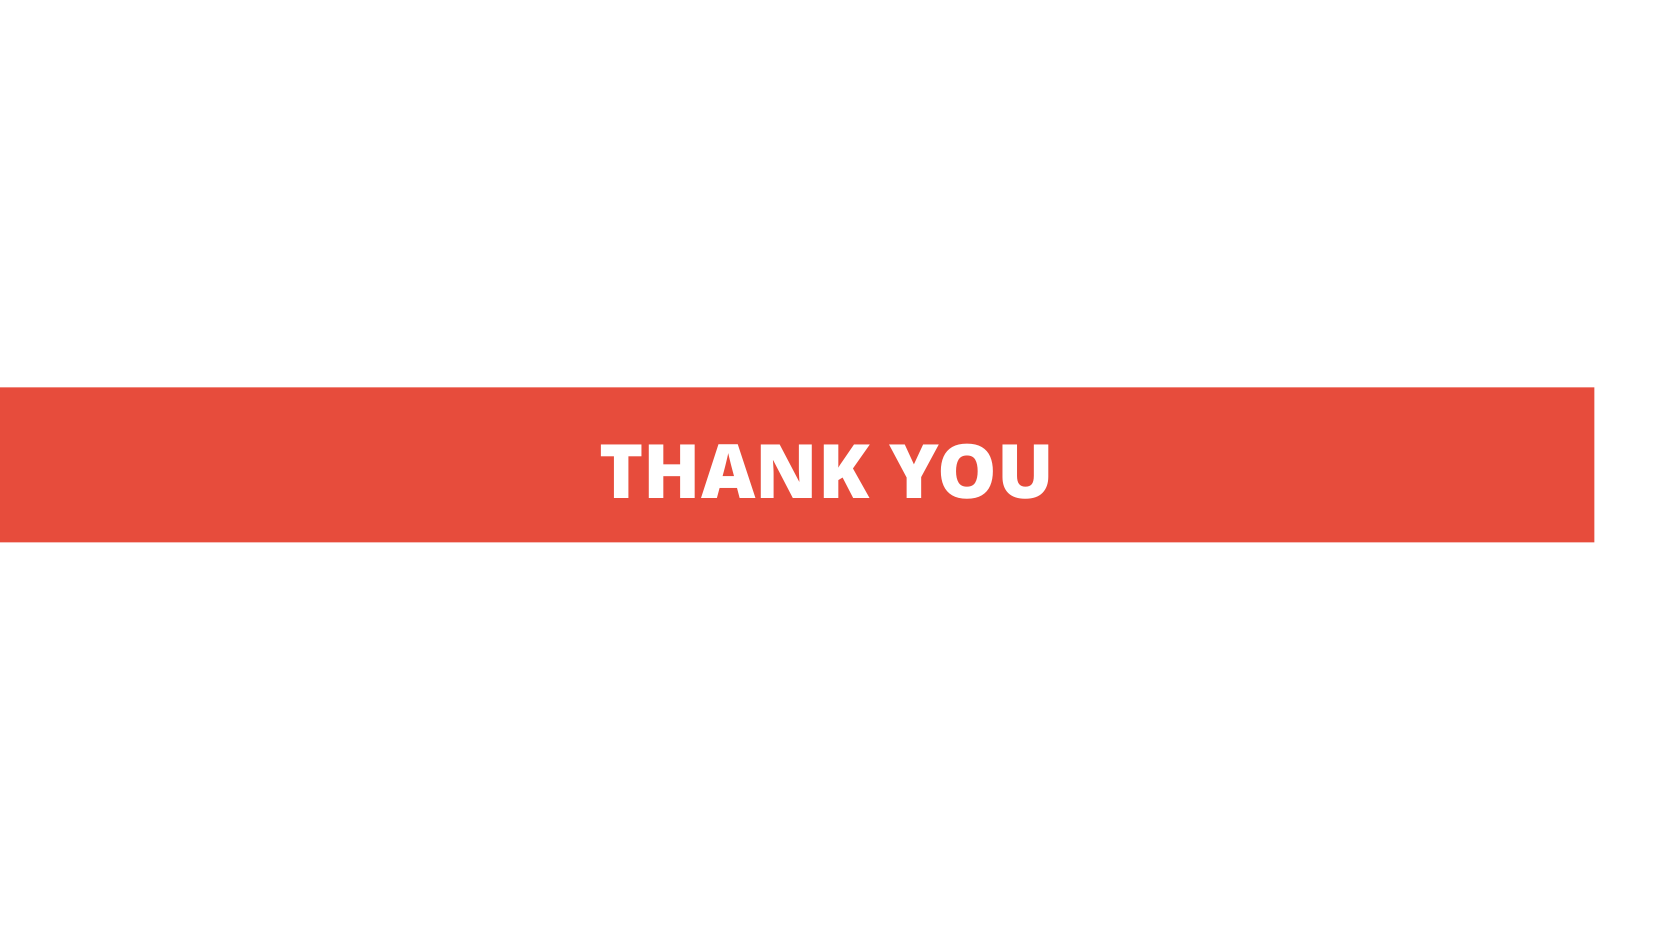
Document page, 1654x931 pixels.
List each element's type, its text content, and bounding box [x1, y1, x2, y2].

title THANK YOU [59, 409, 1595, 521]
